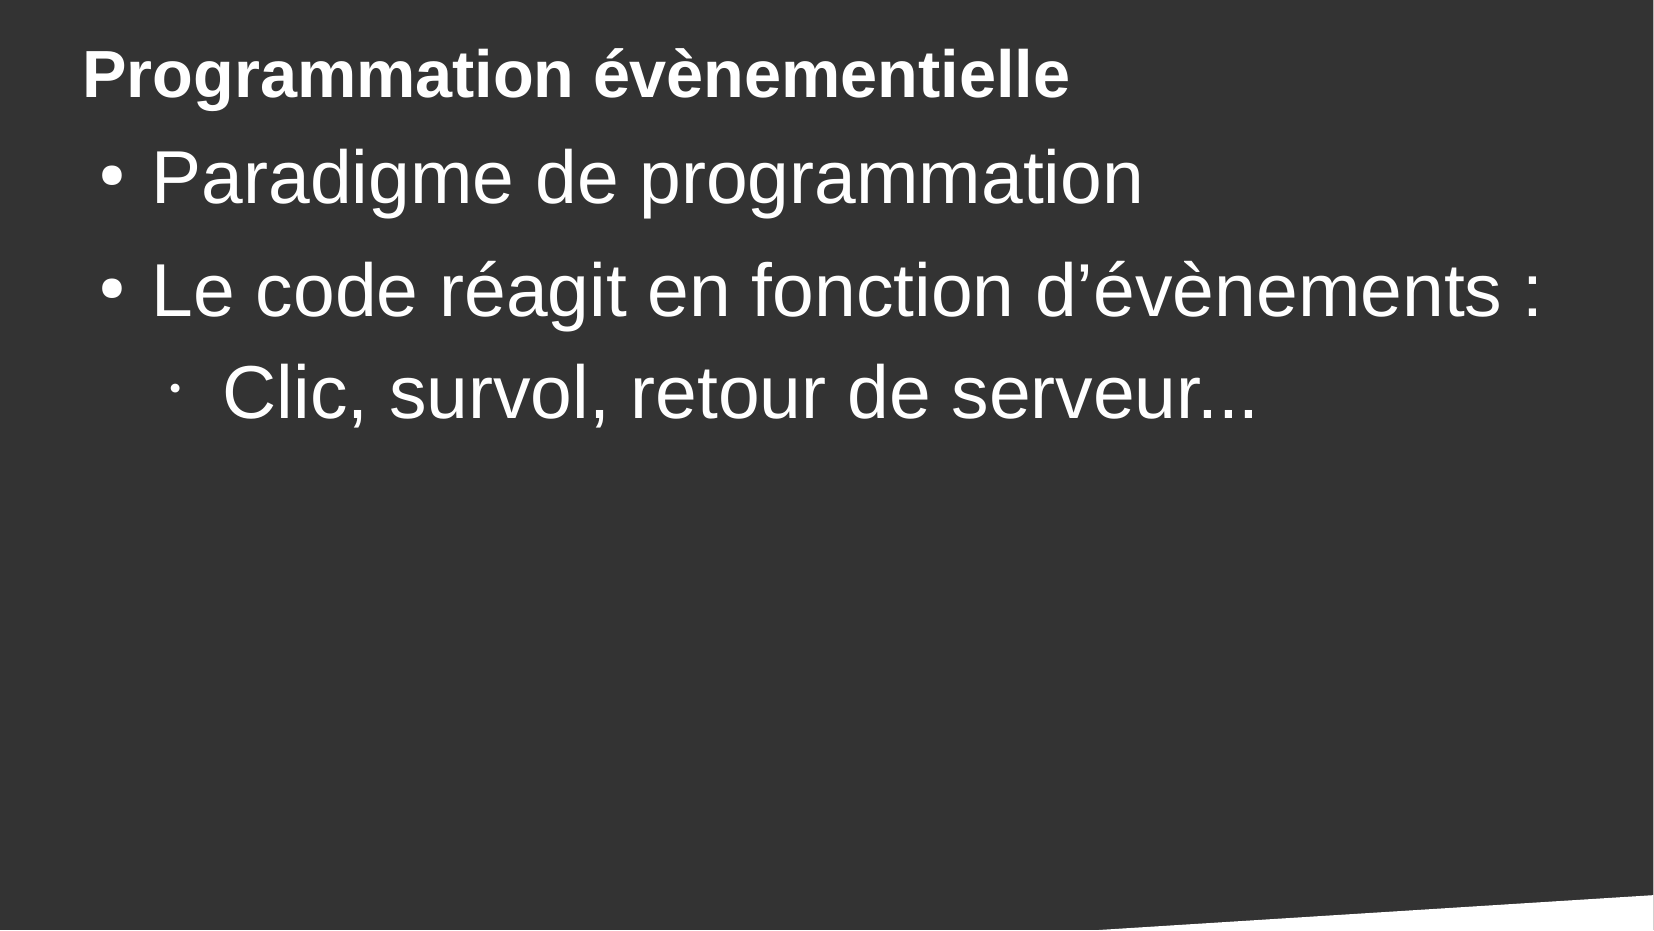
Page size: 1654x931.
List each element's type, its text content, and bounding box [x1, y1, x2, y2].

list Paradigme de programmation Le code réagit en fonction d’évènements : Clic, survol, retour de serveur... [80, 135, 1620, 827]
title Programmation évènementielle [82, 37, 1571, 114]
text_box [1082, 895, 1654, 931]
